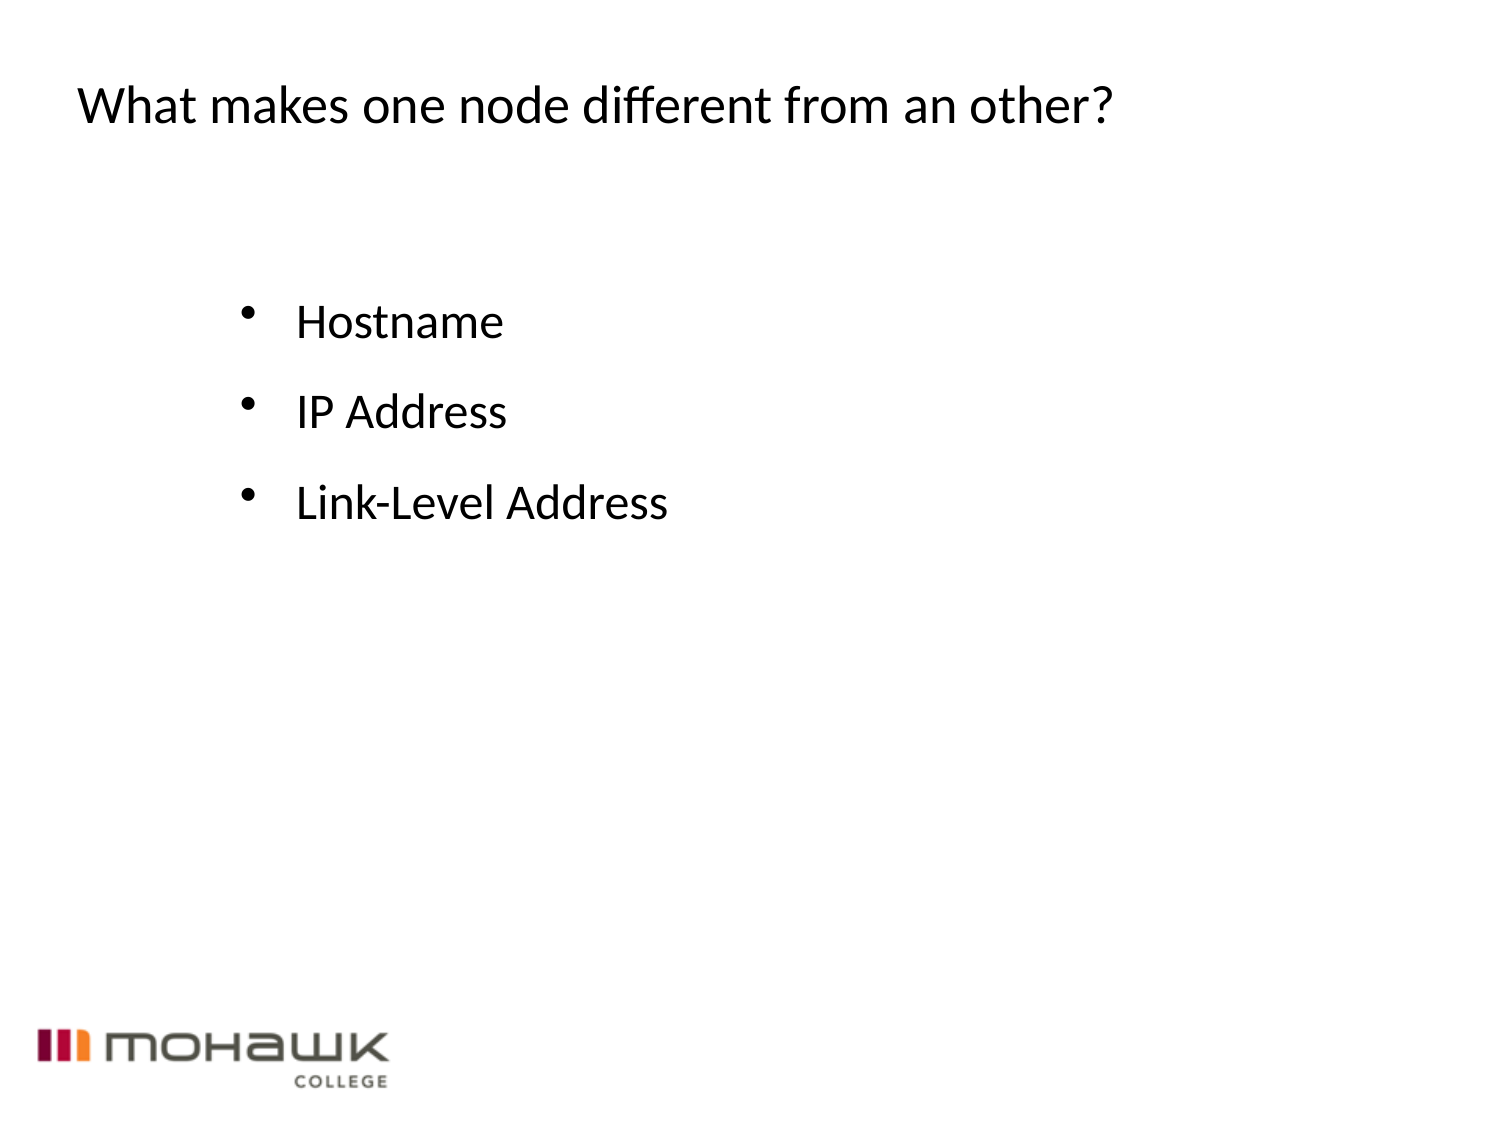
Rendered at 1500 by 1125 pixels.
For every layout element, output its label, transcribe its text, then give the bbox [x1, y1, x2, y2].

title What makes one node different from an other? [62, 62, 1413, 213]
list Hostname IP Address Link-Level Address [225, 287, 1200, 588]
picture [5, 1000, 422, 1118]
